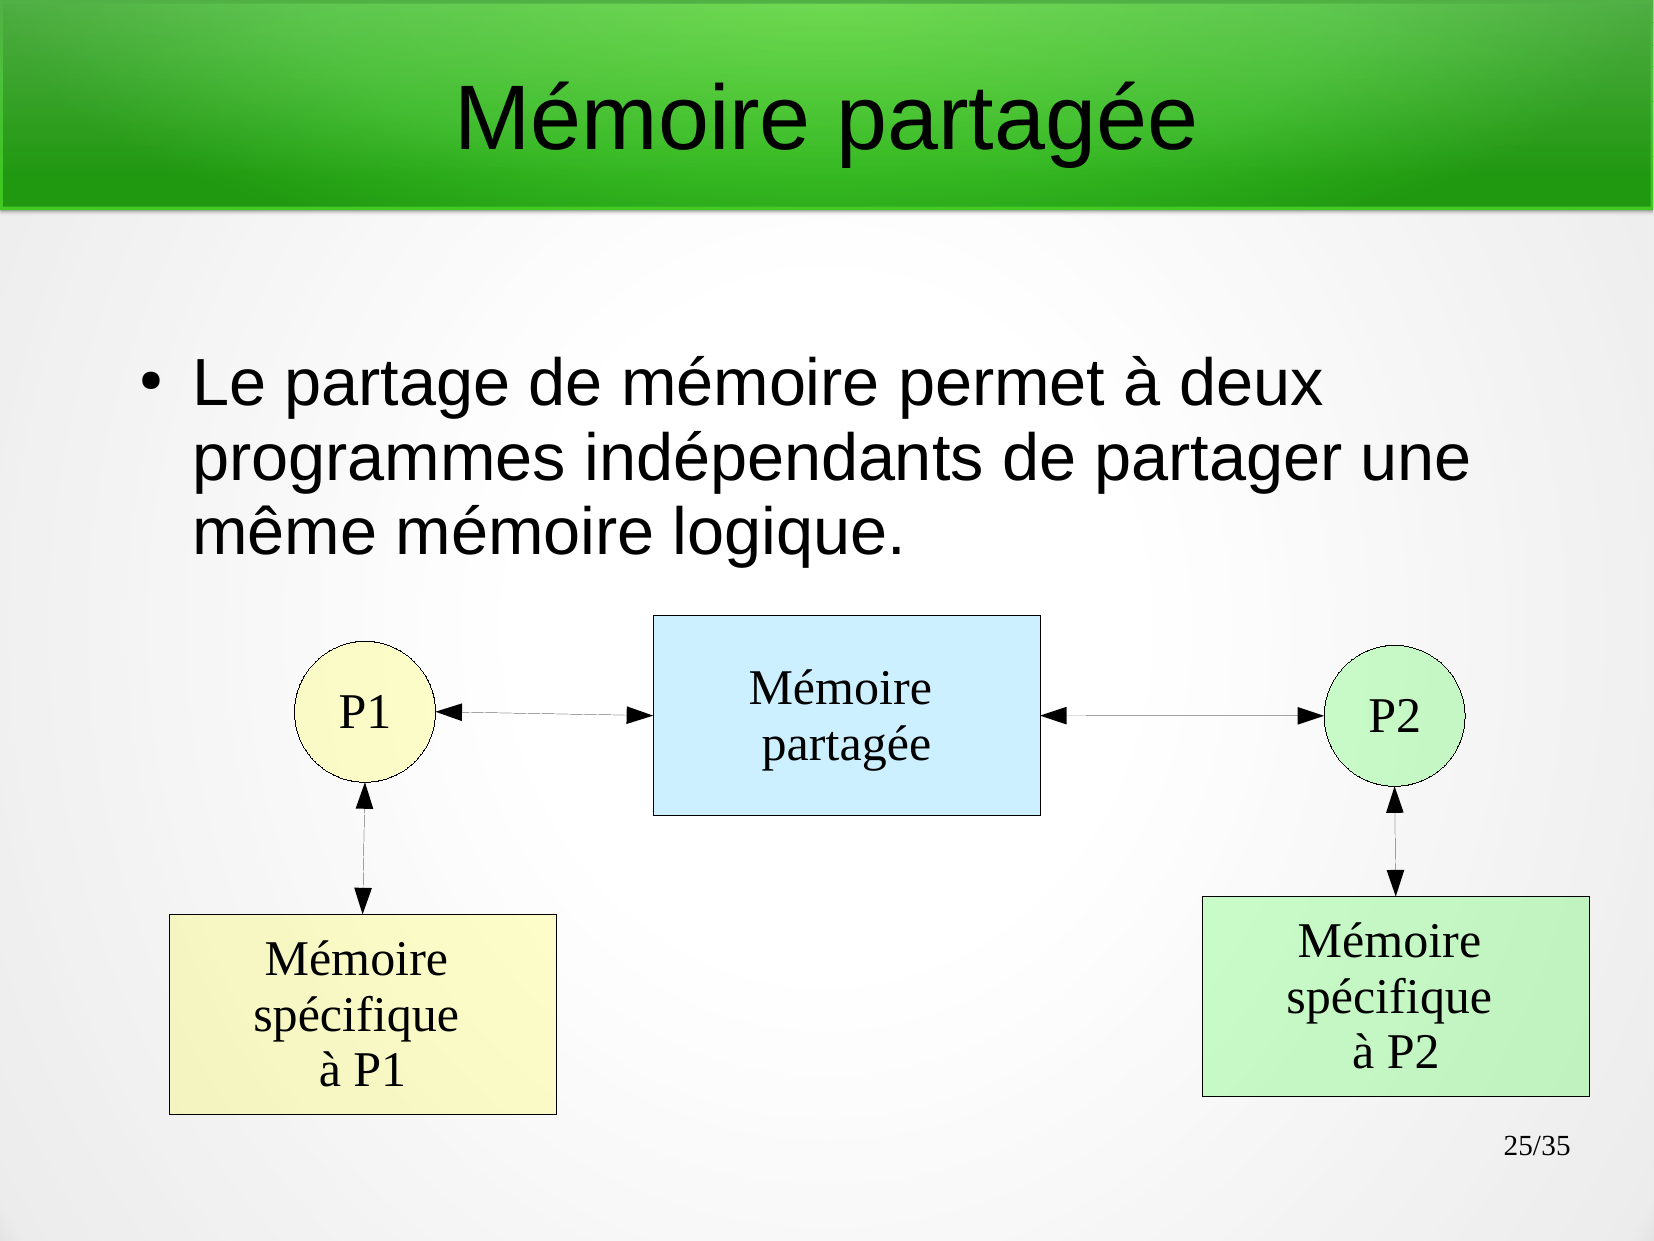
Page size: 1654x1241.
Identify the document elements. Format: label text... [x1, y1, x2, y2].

text_box P1 [294, 641, 436, 783]
text_box P2 [1324, 645, 1466, 787]
list Le partage de mémoire permet à deux programmes indépendants de partager une même mémoire logique. [121, 344, 1534, 1127]
text_box Mémoire spécifique à P1 [169, 914, 557, 1115]
text_box Mémoire spécifique à P2 [1202, 896, 1590, 1097]
title Mémoire partagée [82, 47, 1571, 189]
text_box Mémoire partagée [653, 615, 1041, 816]
